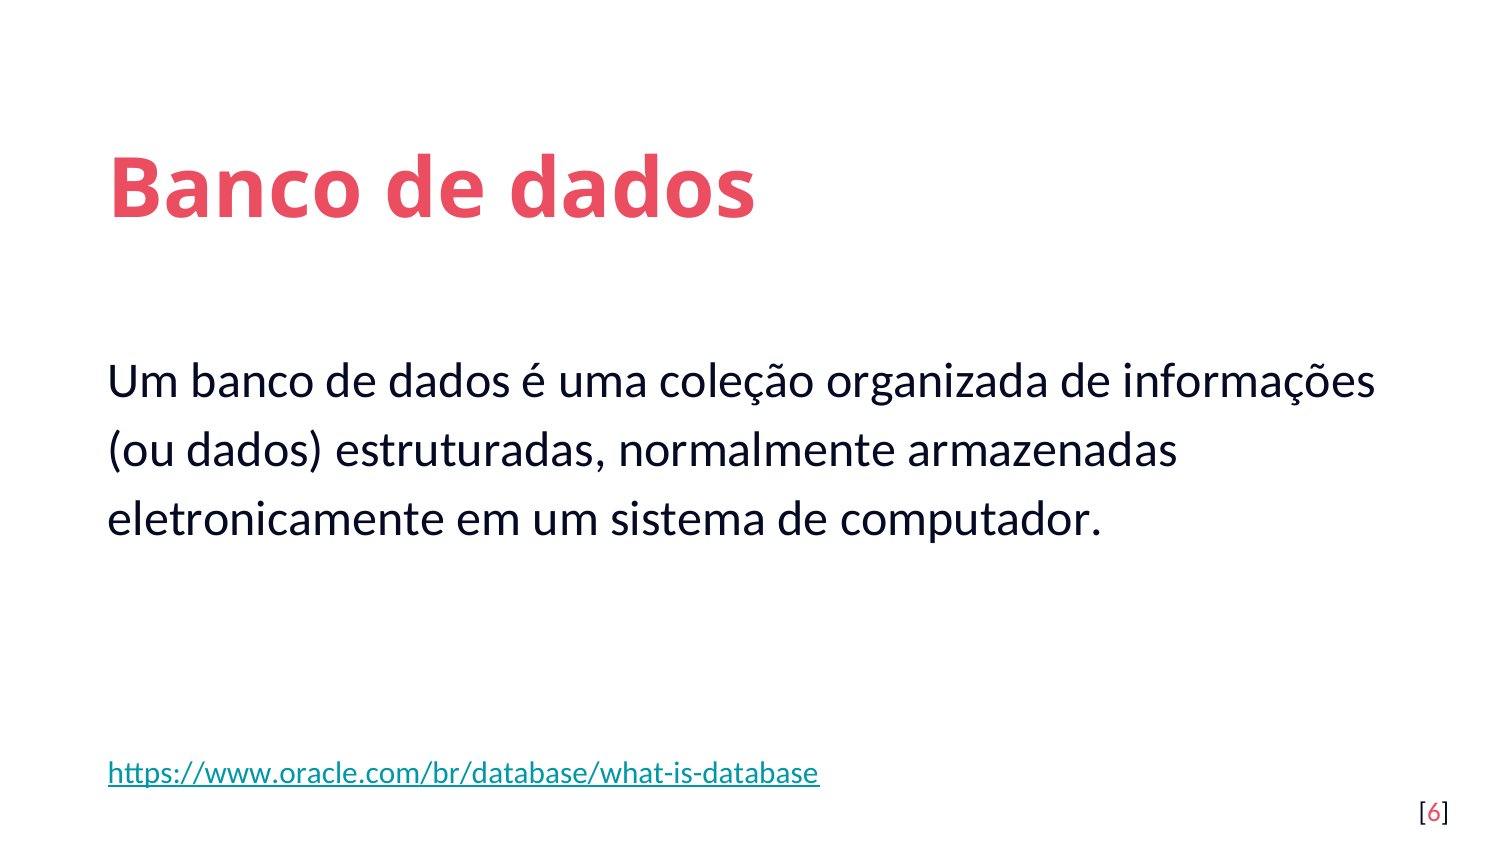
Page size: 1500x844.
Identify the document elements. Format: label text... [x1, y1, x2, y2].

slide_number [‹#›] [1403, 779, 1494, 844]
text_box Um banco de dados é uma coleção organizada de informações (ou dados) estruturadas, normalmente armazenadas eletronicamente em um sistema de computador. https://www.oracle.com/br/database/what-is-database [92, 243, 1408, 749]
text_box Banco de dados [92, 104, 1408, 243]
